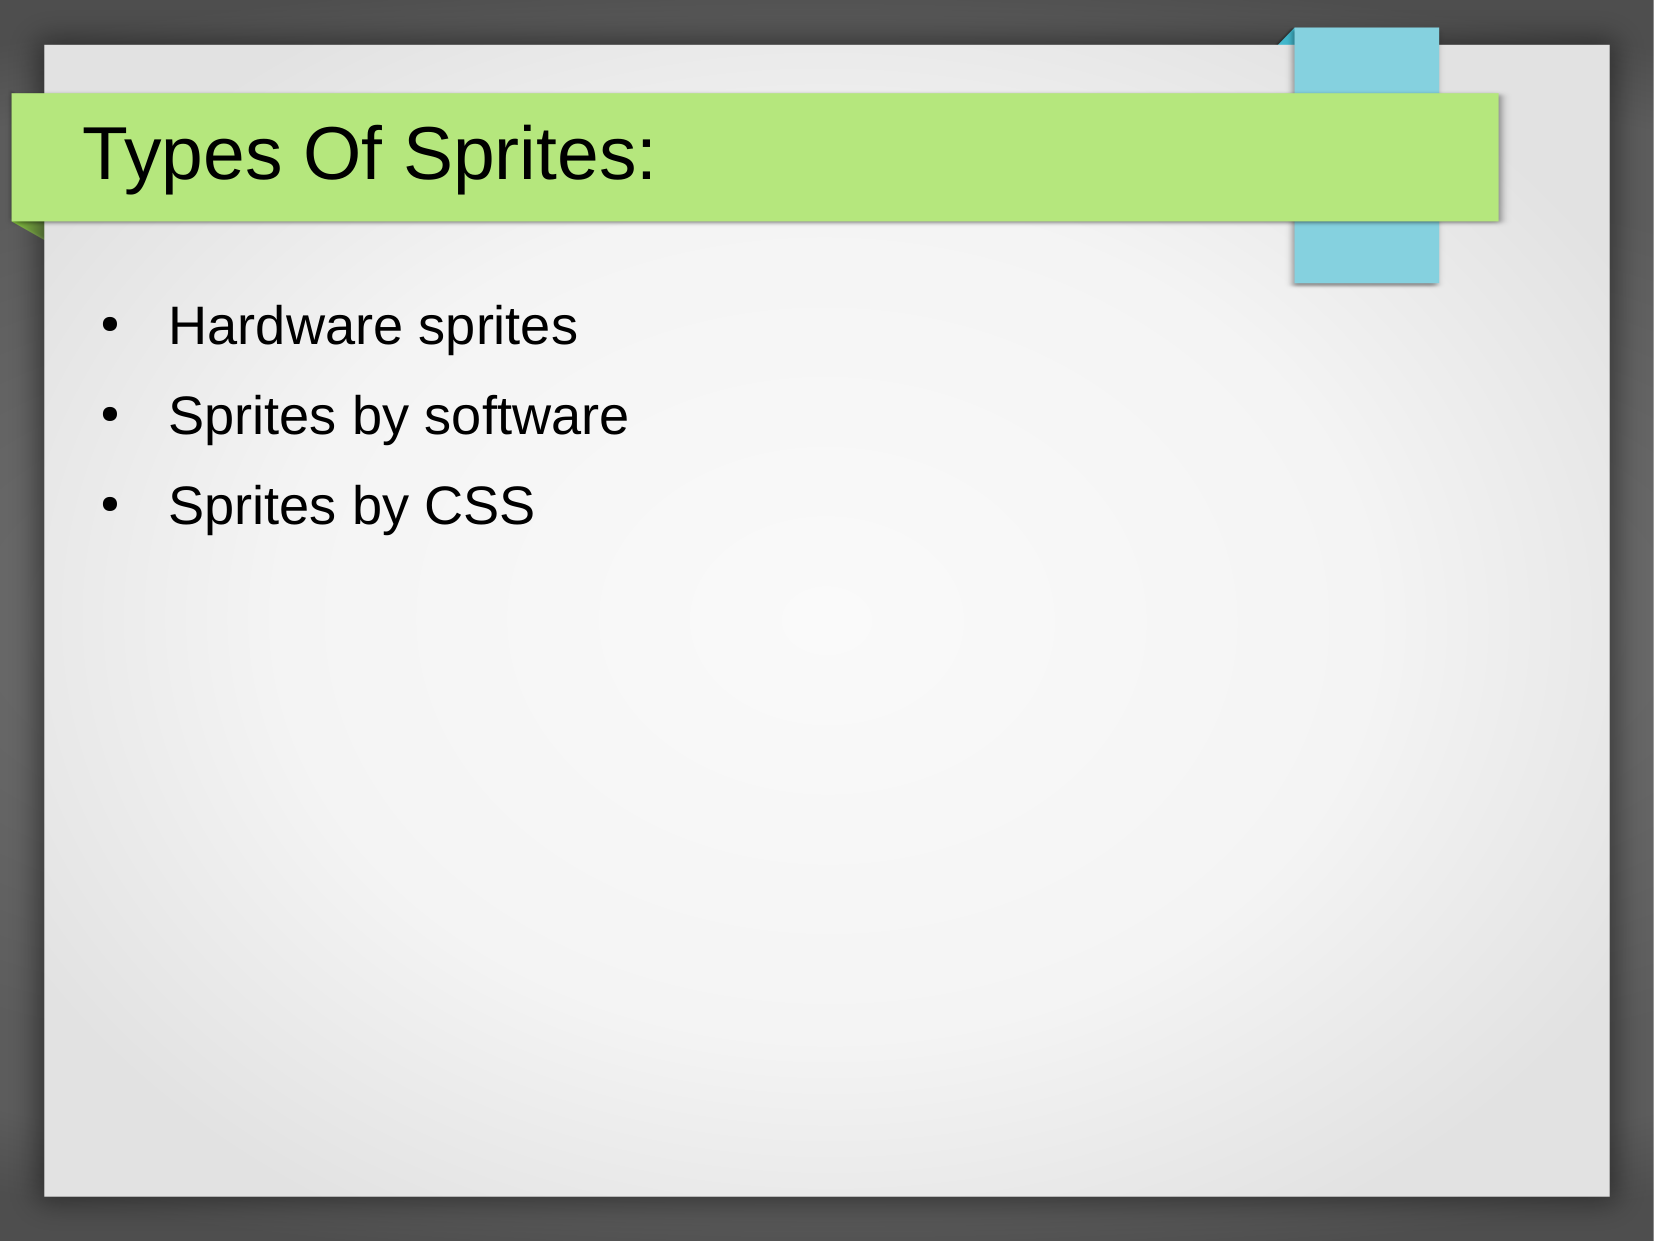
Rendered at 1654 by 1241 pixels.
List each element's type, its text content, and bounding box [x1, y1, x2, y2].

picture [0, 0, 1654, 1241]
list Hardware sprites Sprites by software Sprites by CSS [82, 295, 1571, 1015]
title Types Of Sprites: [82, 94, 1264, 213]
